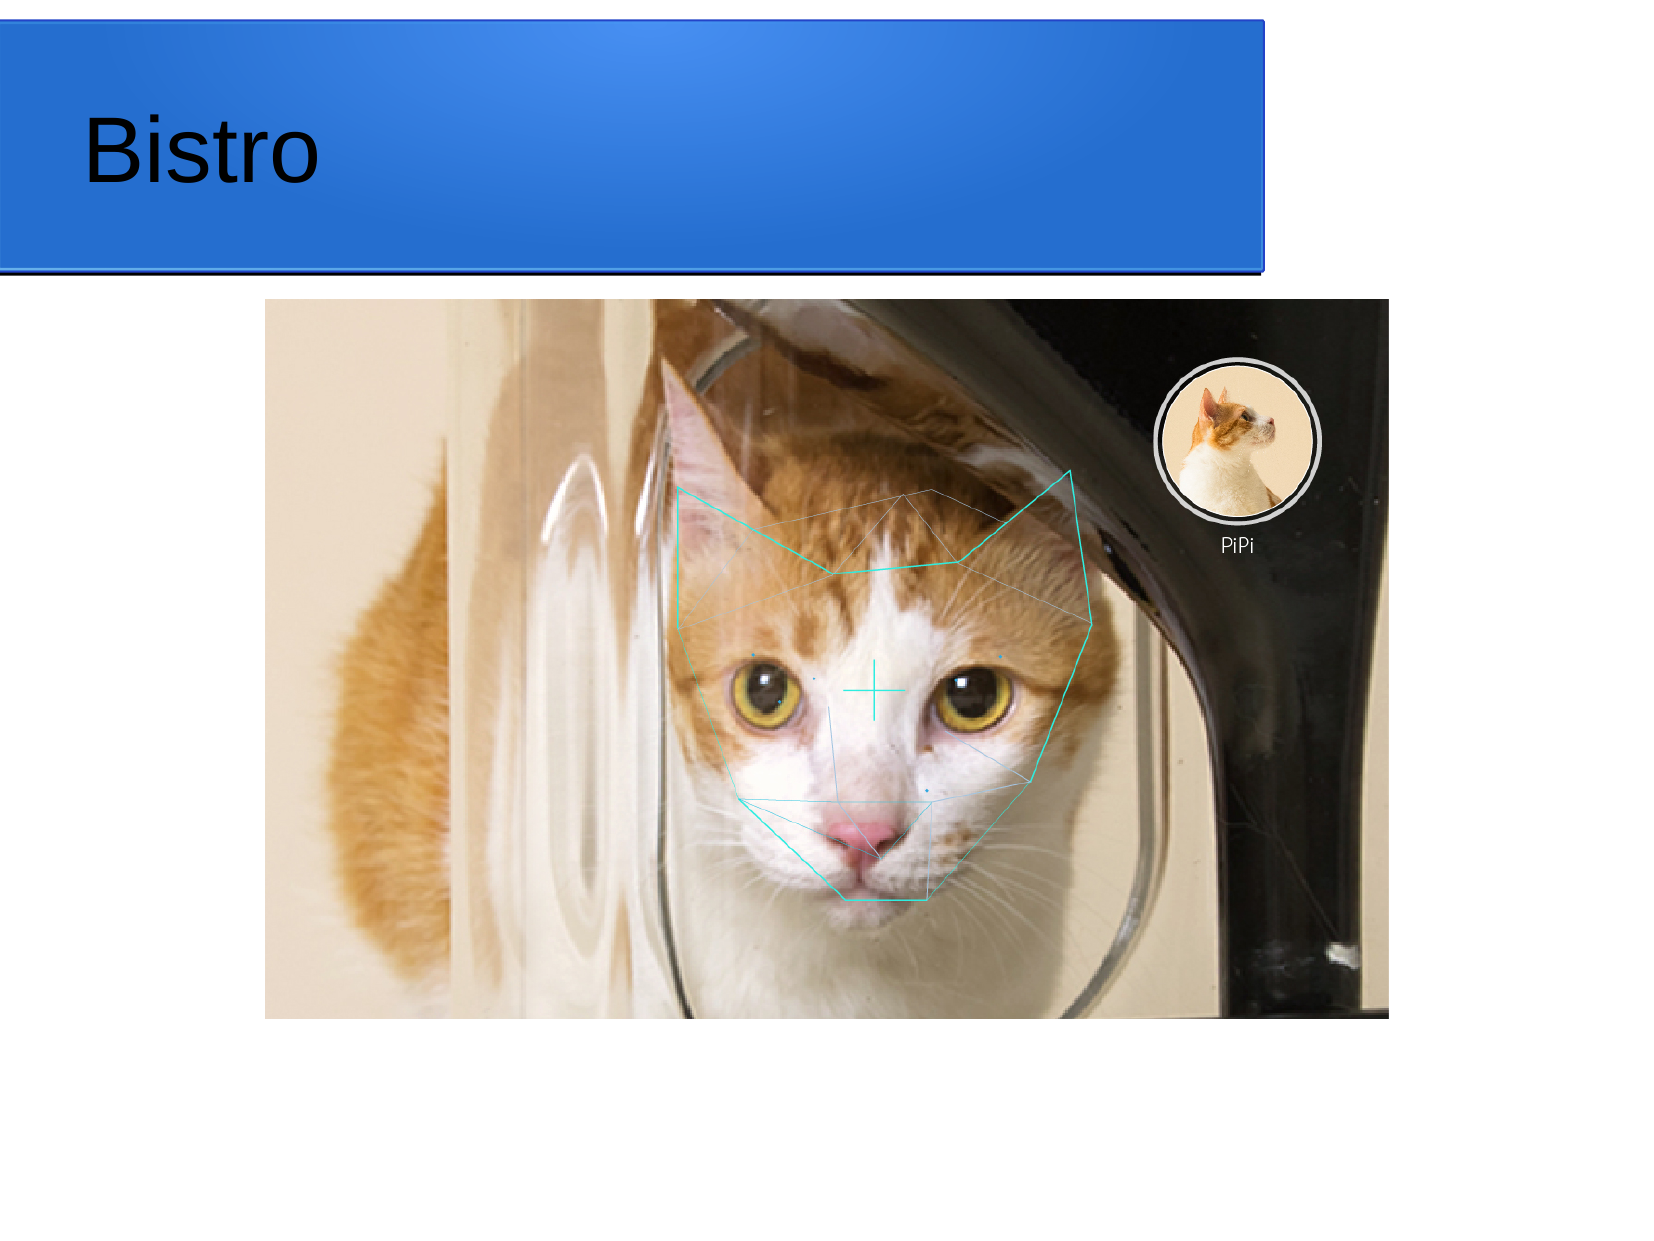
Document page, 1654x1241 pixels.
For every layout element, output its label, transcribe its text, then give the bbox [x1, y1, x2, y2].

title Bistro [82, 47, 1235, 252]
picture [265, 299, 1389, 1019]
